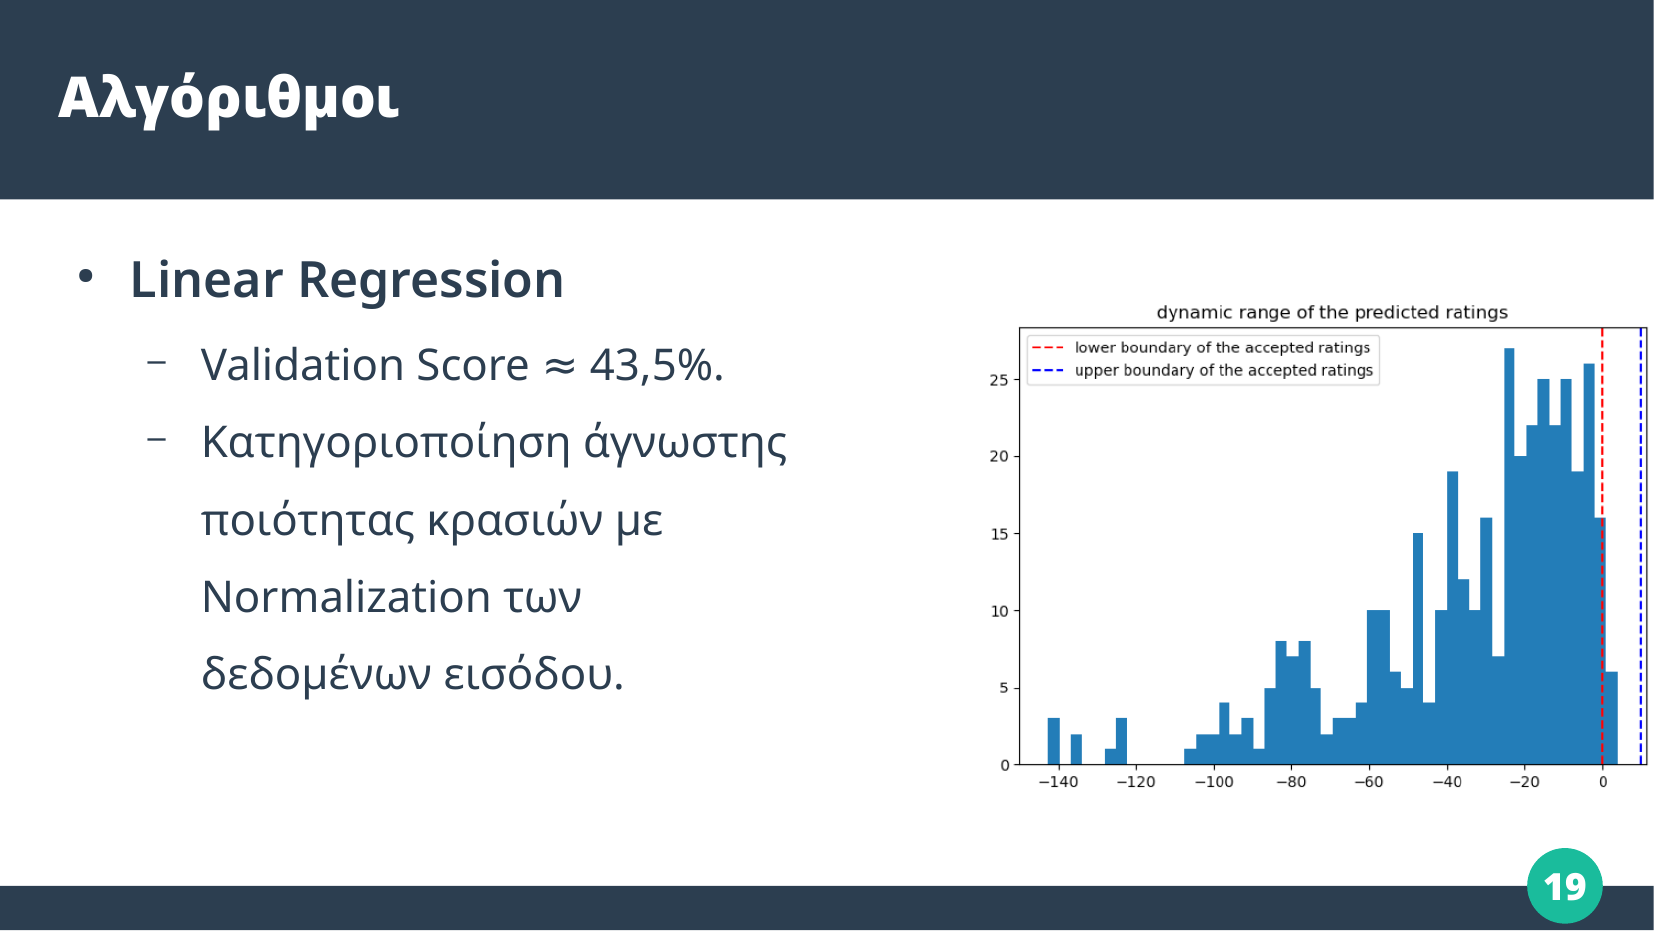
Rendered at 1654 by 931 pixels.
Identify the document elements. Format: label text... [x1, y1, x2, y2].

title Αλγόριθμοι [59, 37, 1595, 156]
picture [983, 298, 1652, 788]
list Linear Regression Validation Score ≈ 43,5%. Κατηγοριοποίηση άγνωστης ποιότητας κρασιών με Normalization των δεδομένων εισόδου. [59, 243, 1595, 864]
